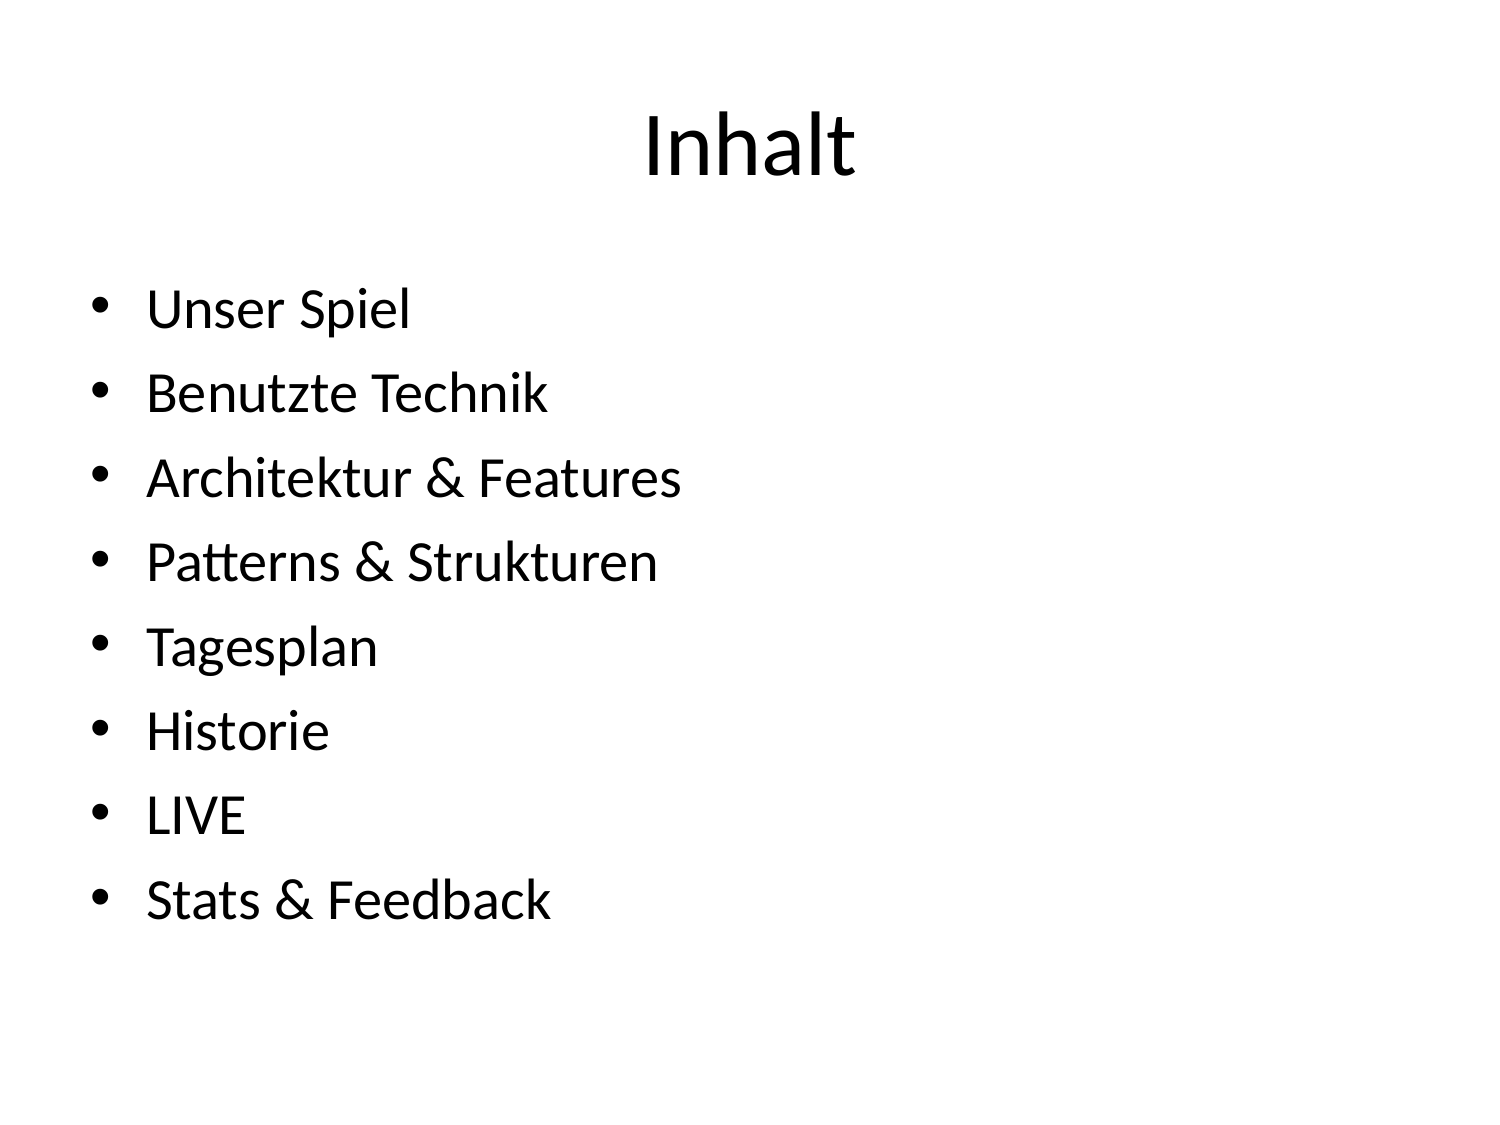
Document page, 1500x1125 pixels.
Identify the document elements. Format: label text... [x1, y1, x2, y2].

title Inhalt [75, 45, 1426, 233]
list Unser Spiel Benutzte Technik Architektur & Features Patterns & Strukturen Tagesplan Historie LIVE Stats & Feedback [75, 262, 1418, 1005]
